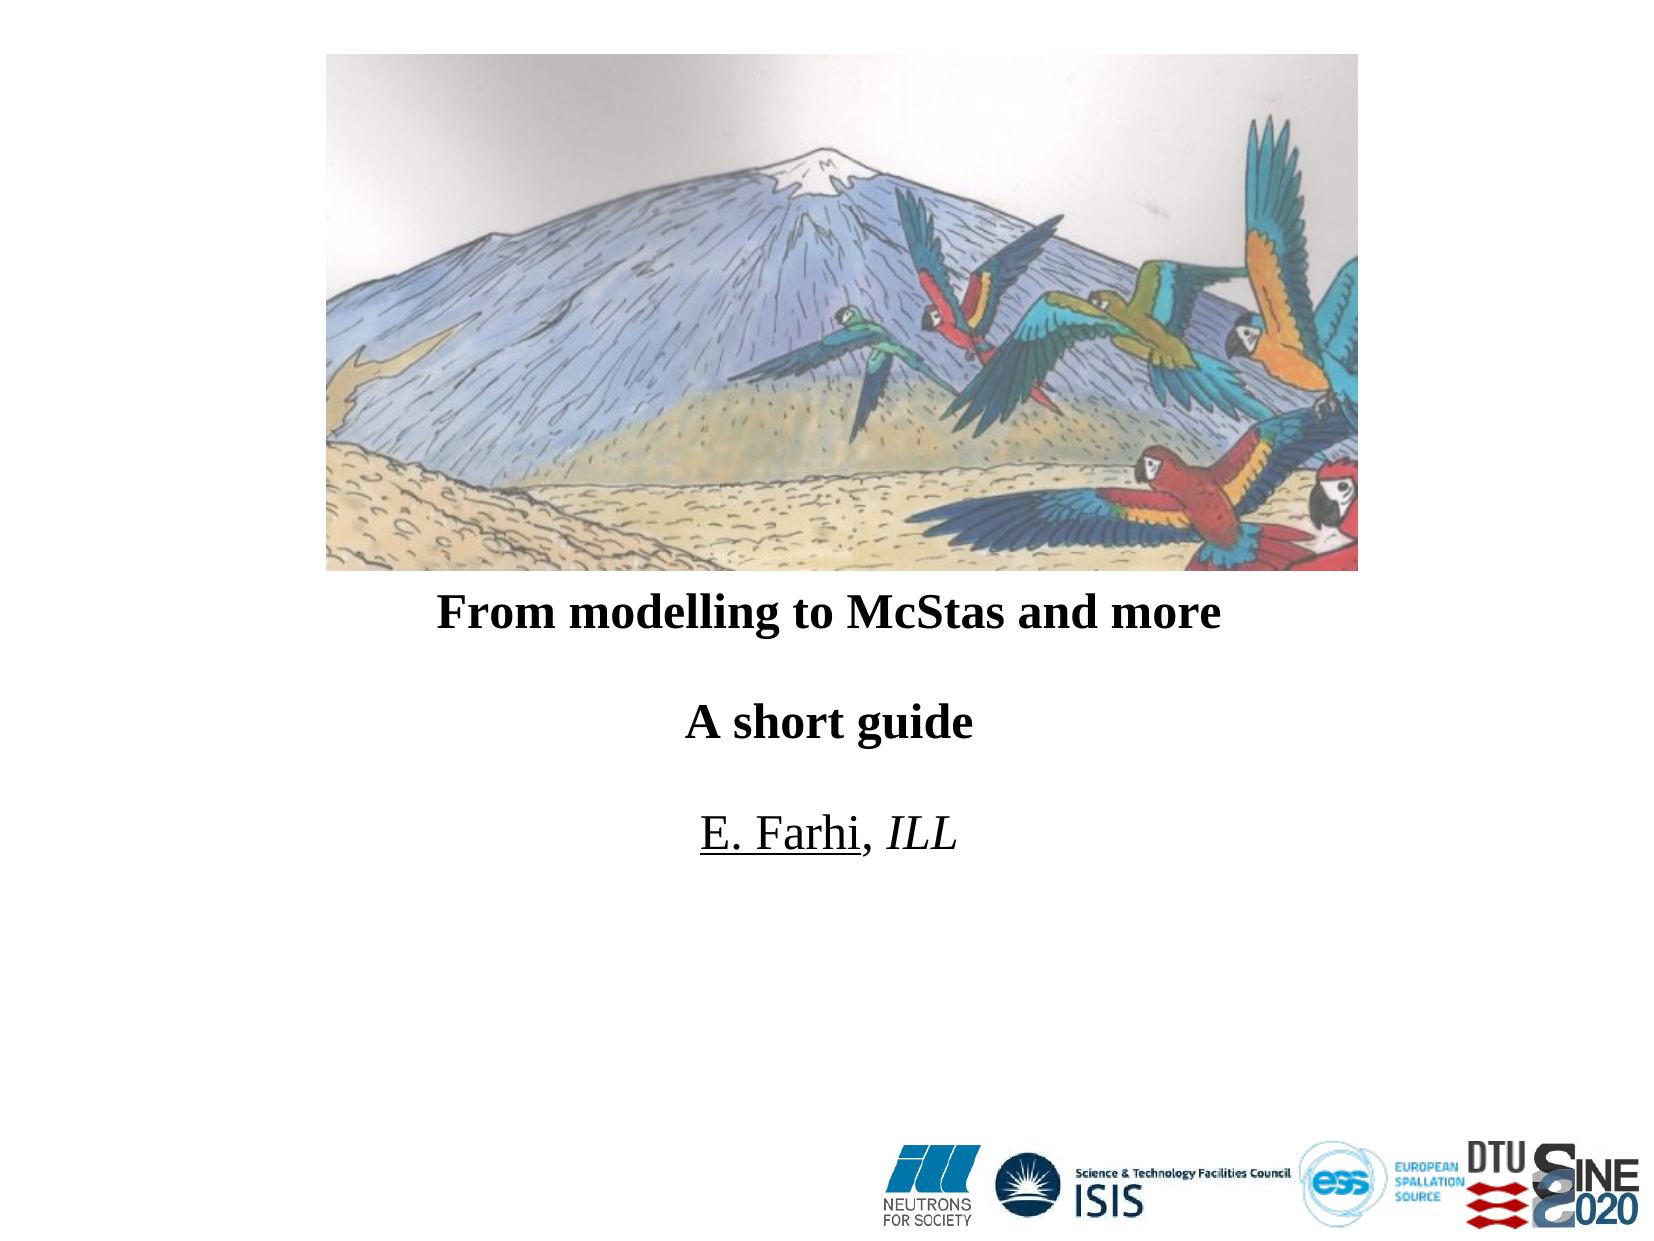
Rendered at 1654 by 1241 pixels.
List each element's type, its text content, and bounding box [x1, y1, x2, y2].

picture [880, 1141, 1529, 1229]
picture [326, 54, 1358, 571]
picture [1530, 1141, 1642, 1229]
text_box From modelling to McStas and more A short guide E. Farhi, ILL [47, 583, 1612, 1130]
